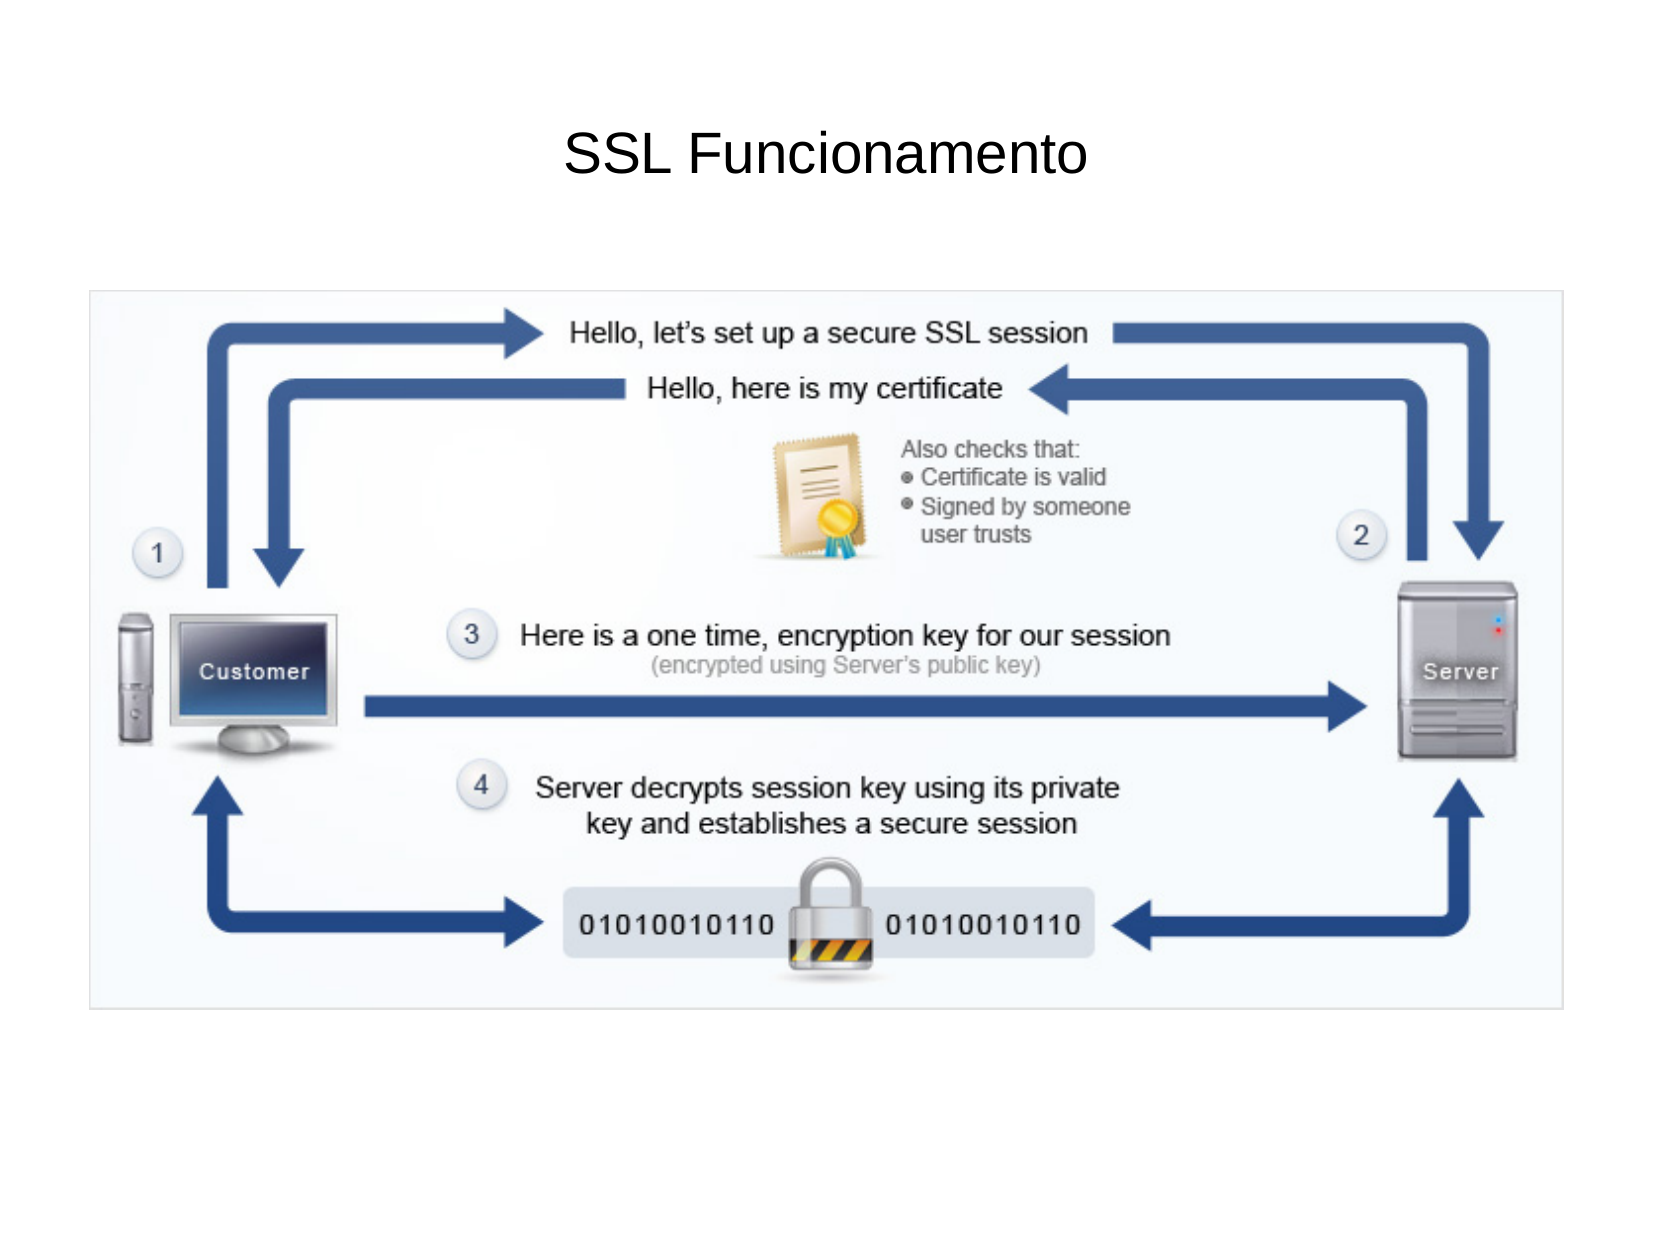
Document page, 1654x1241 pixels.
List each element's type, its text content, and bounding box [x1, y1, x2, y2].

picture [89, 290, 1564, 1010]
title SSL Funcionamento [82, 49, 1571, 257]
